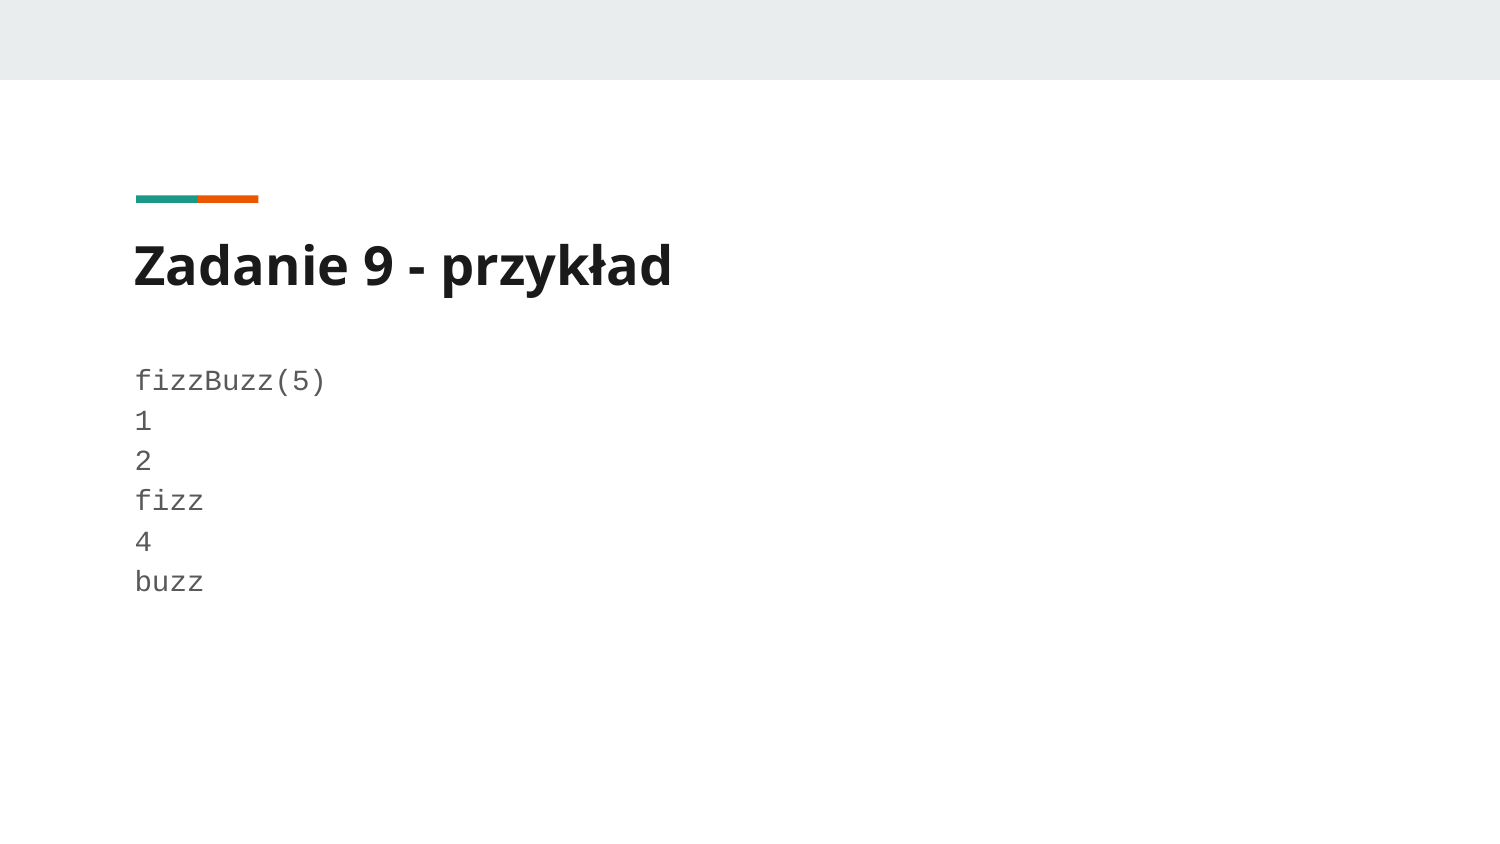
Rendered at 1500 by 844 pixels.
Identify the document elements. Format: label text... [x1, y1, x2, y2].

list fizzBuzz(5) 1 2 fizz 4 buzz [119, 341, 1381, 712]
title Zadanie 9 - przykład [119, 216, 1381, 305]
